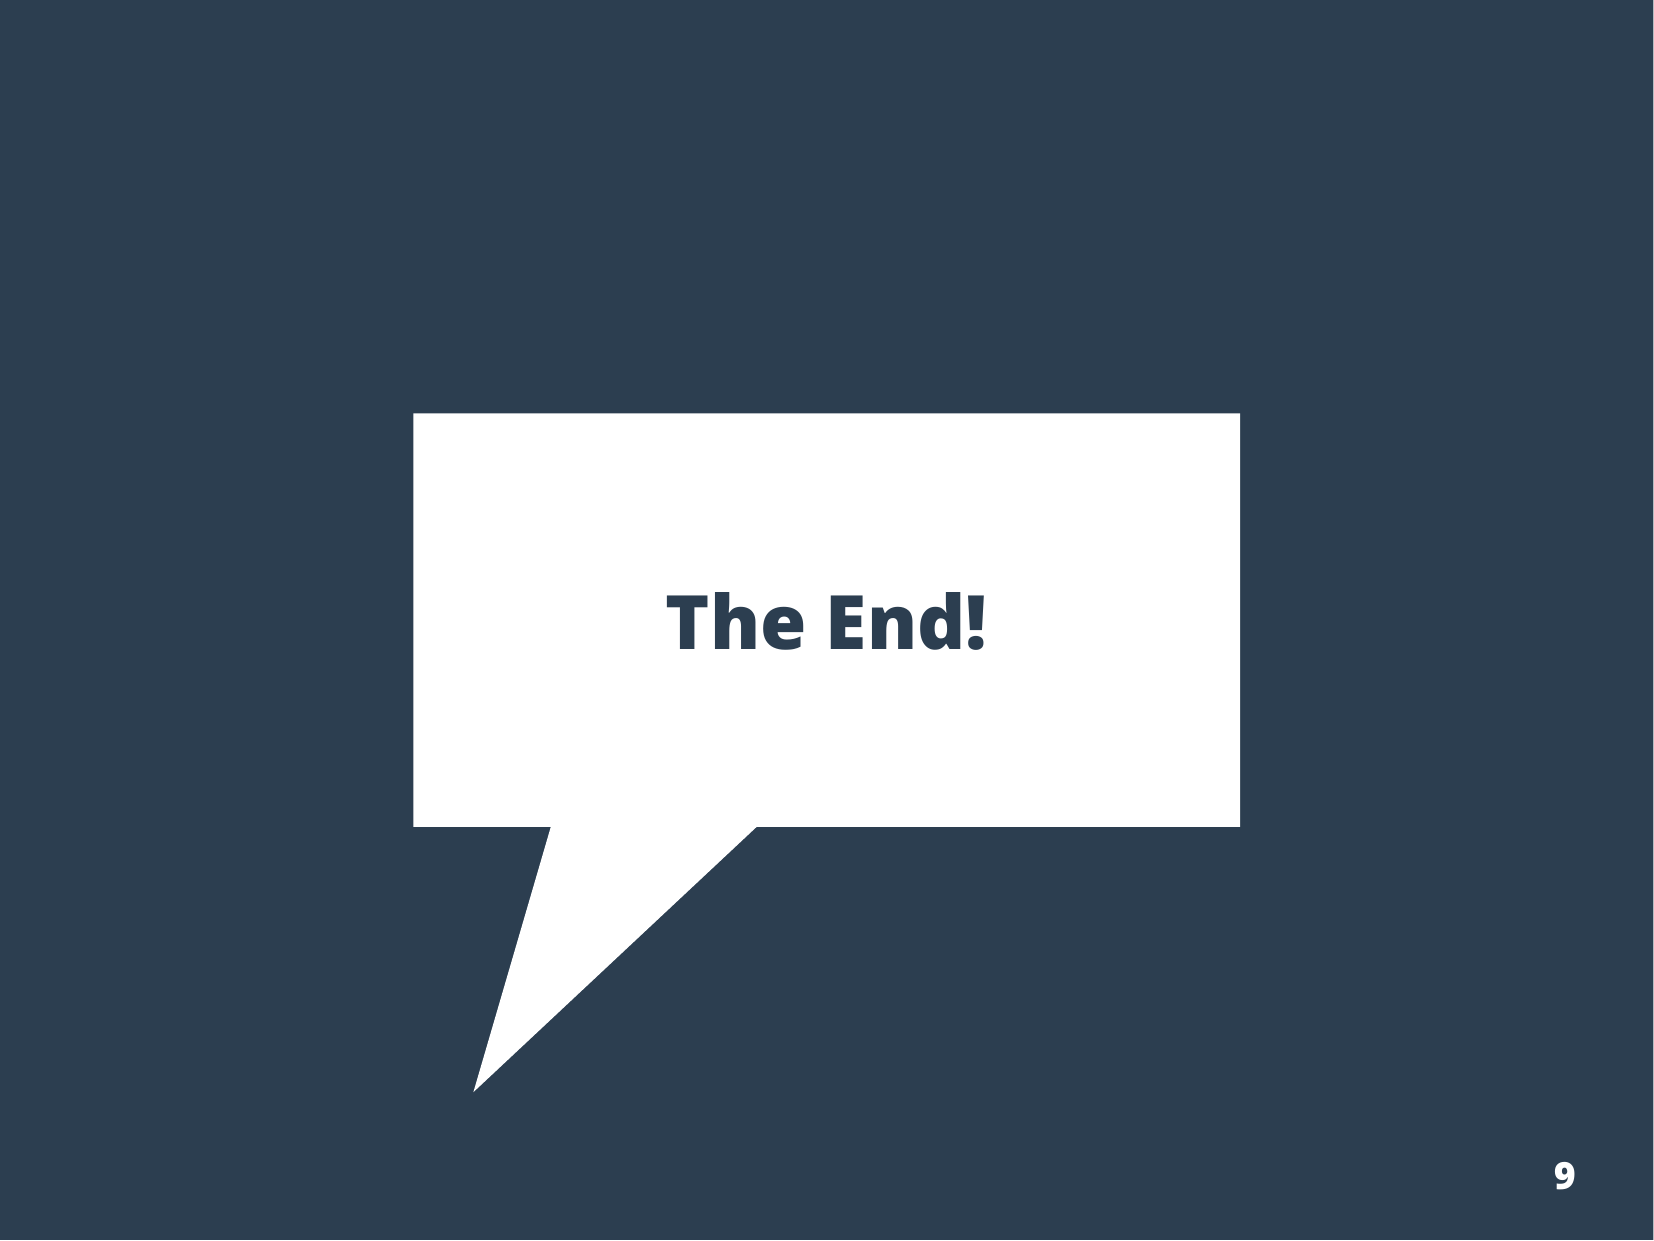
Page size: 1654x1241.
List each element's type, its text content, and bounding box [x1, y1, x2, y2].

title The End! [442, 442, 1211, 798]
